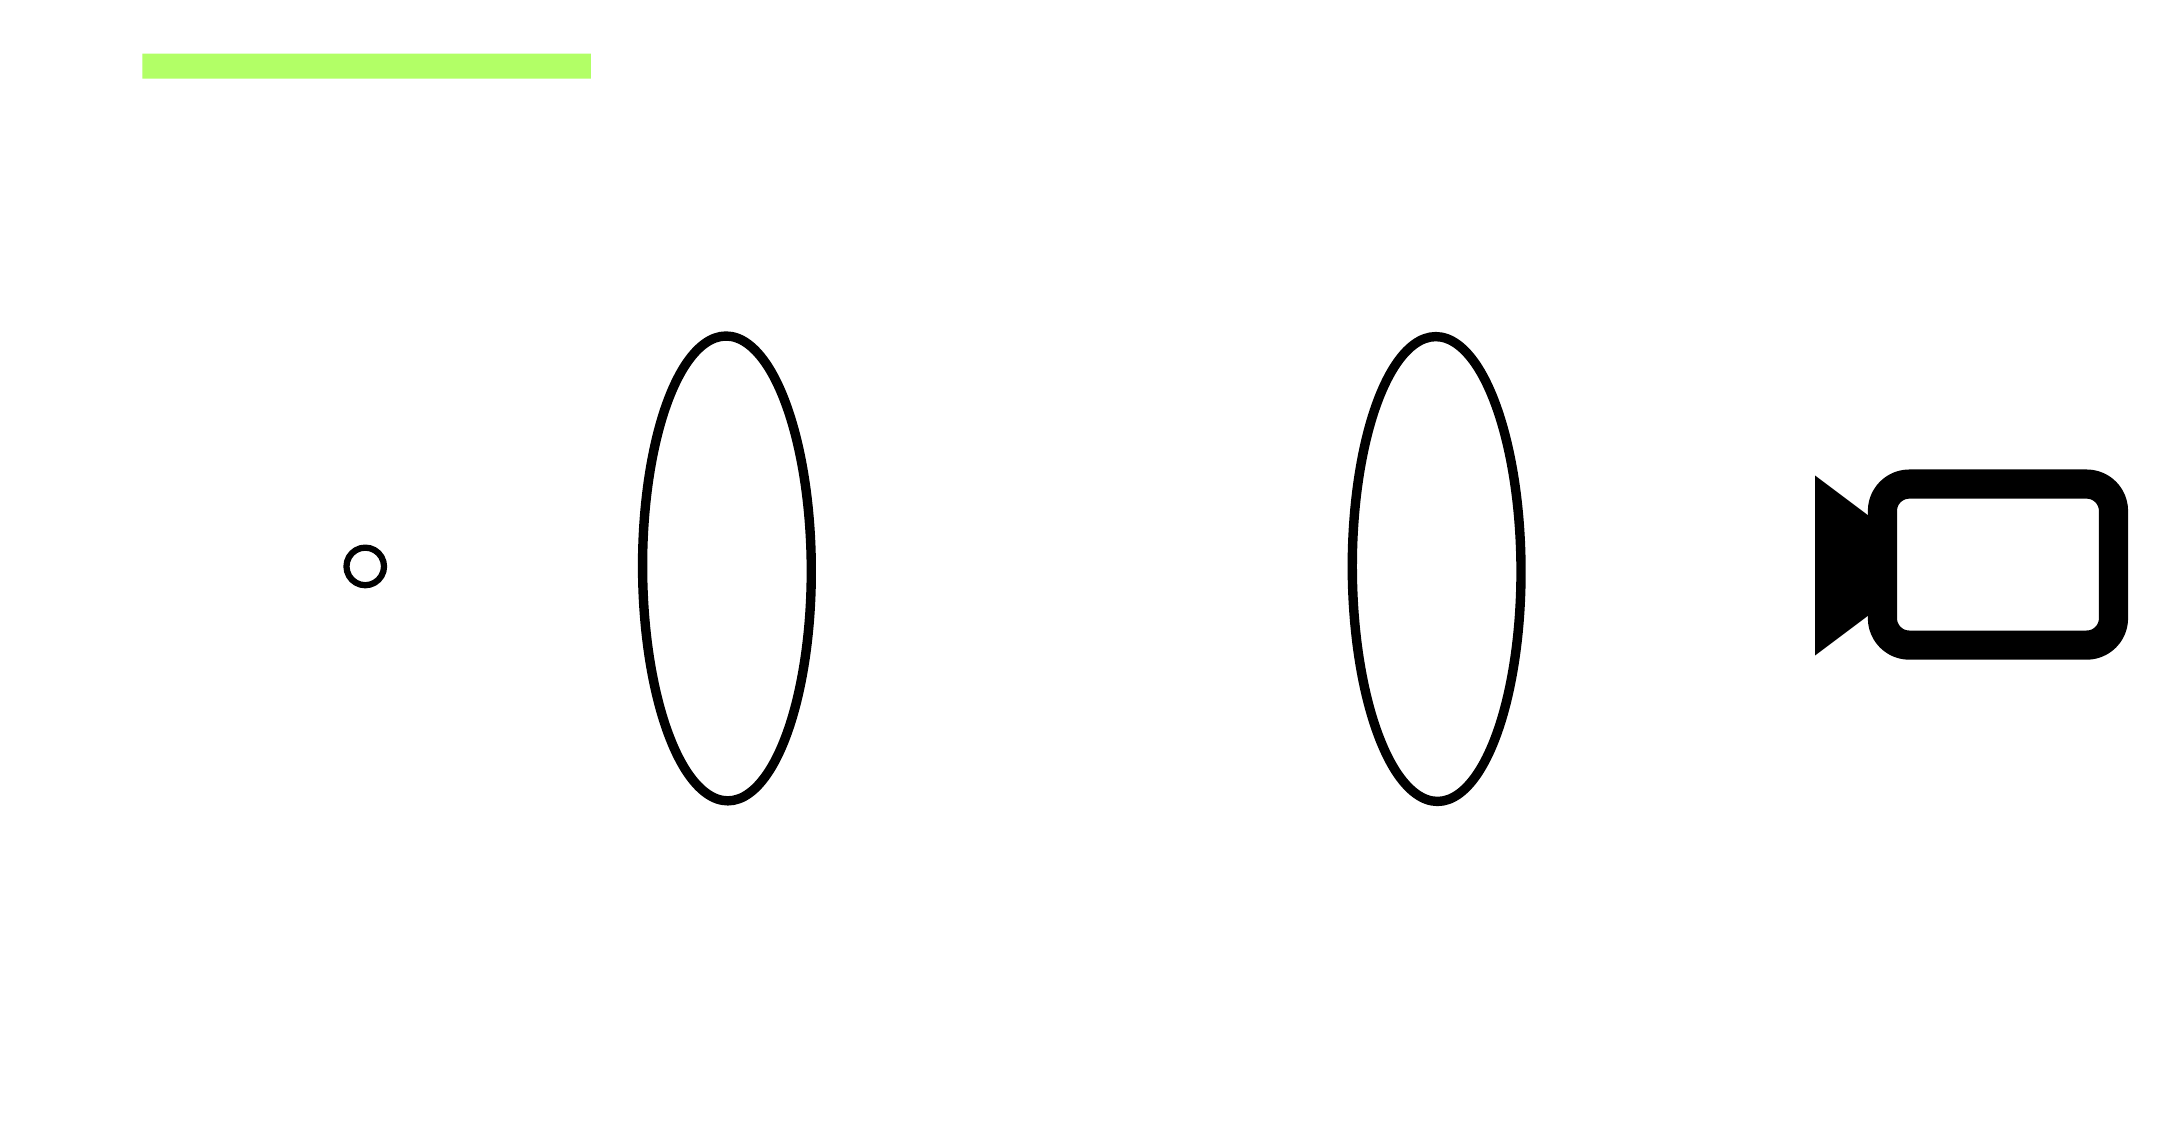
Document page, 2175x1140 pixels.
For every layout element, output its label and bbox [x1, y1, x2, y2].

text_box [642, 336, 812, 801]
text_box [1352, 336, 1522, 802]
text_box [1882, 484, 2114, 646]
text_box [1815, 475, 1876, 656]
